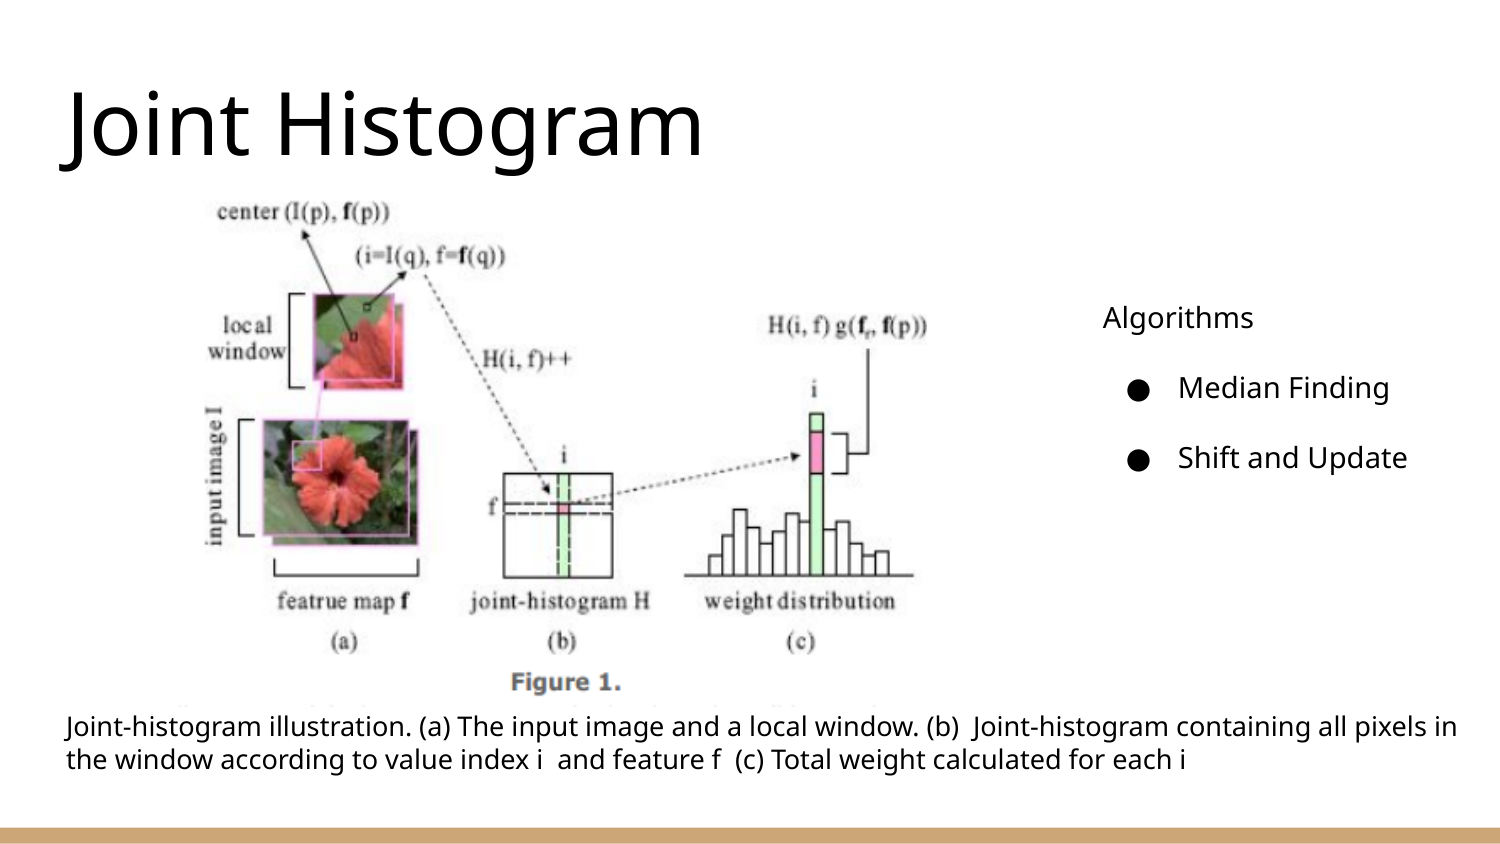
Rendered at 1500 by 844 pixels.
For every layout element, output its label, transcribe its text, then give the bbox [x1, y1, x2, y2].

title Joint Histogram [51, 51, 1449, 189]
picture [102, 178, 1050, 694]
text_box Algorithms Median Finding Shift and Update [1087, 284, 1449, 520]
text_box Joint-histogram illustration. (a) The input image and a local window. (b) Joint-histogram containing all pixels in the window according to value index ​i ​ and feature ​f ​(c) Total weight calculated for each ​i [51, 694, 1476, 789]
